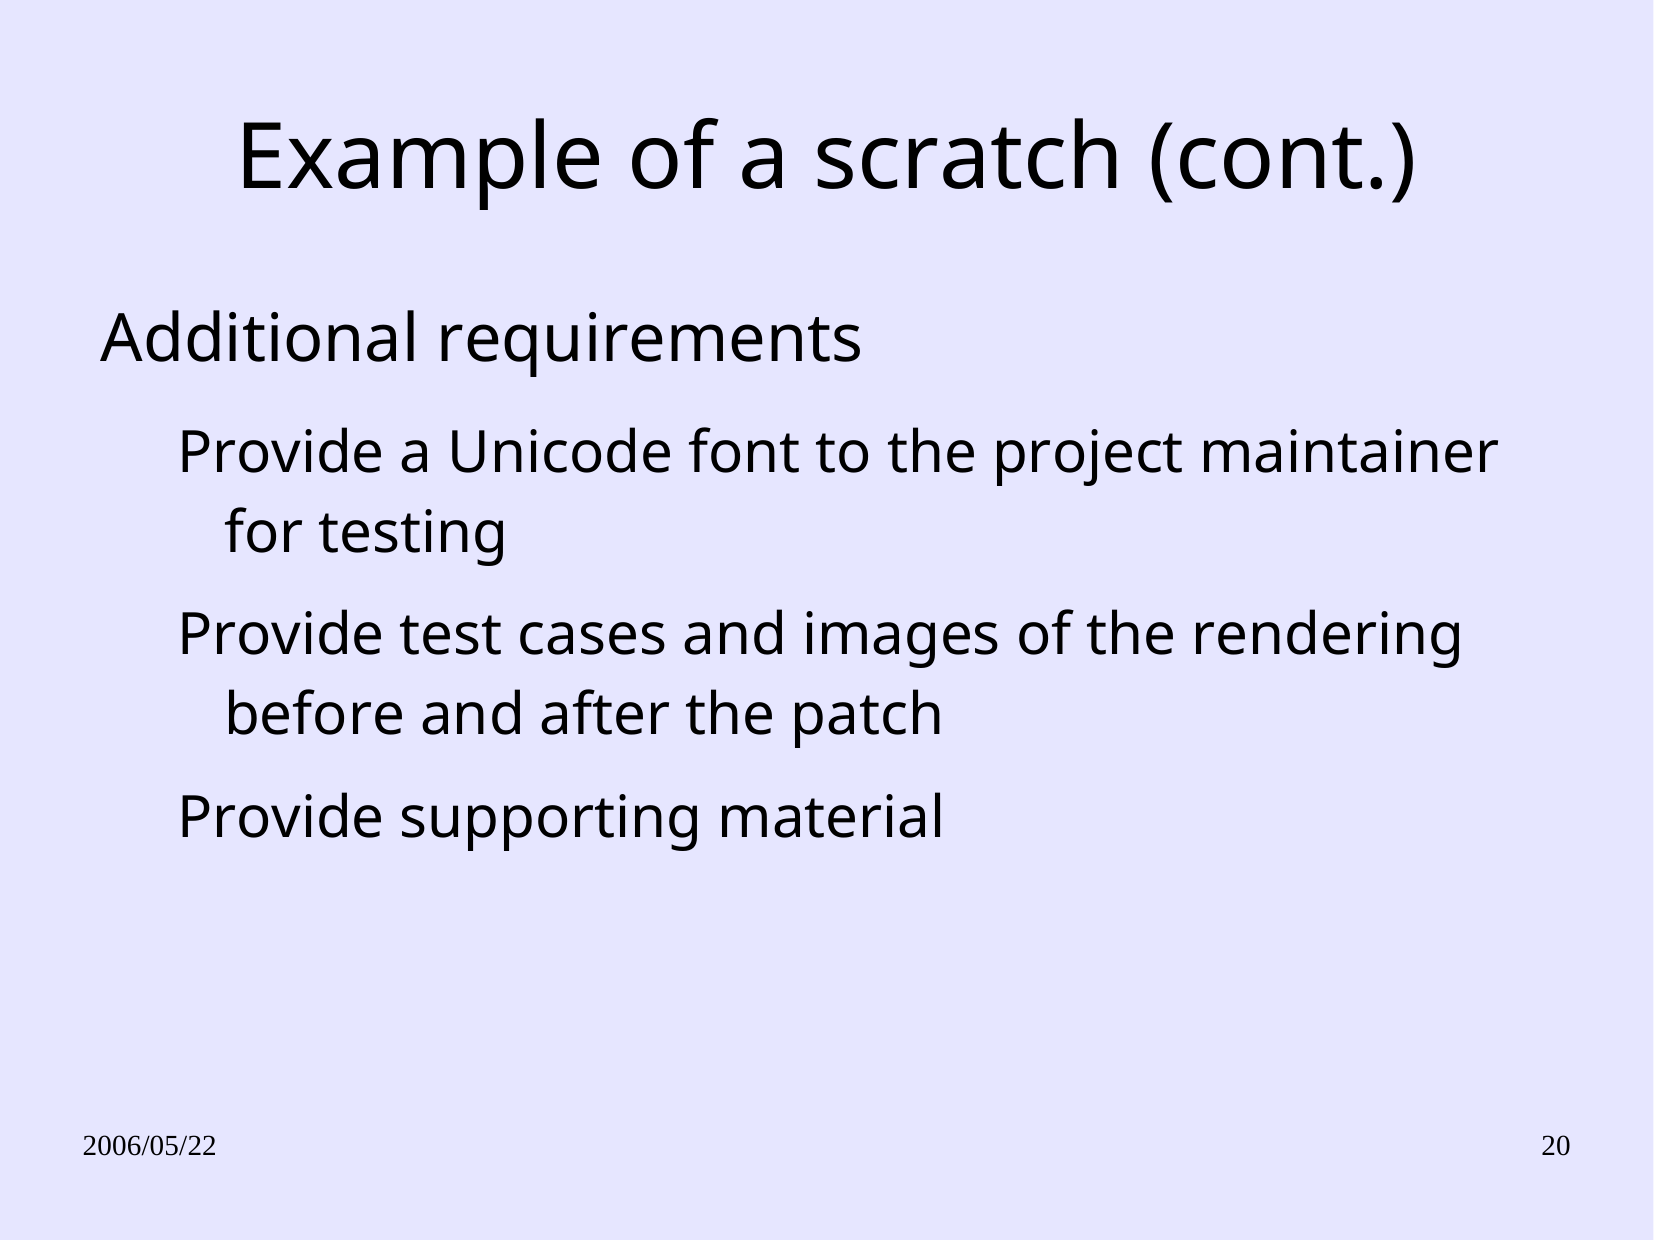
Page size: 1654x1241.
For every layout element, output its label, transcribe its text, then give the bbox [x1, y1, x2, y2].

list Additional requirements Provide a Unicode font to the project maintainer for testing Provide test cases and images of the rendering before and after the patch Provide supporting material [82, 290, 1571, 1094]
title Example of a scratch (cont.) [82, 56, 1571, 250]
